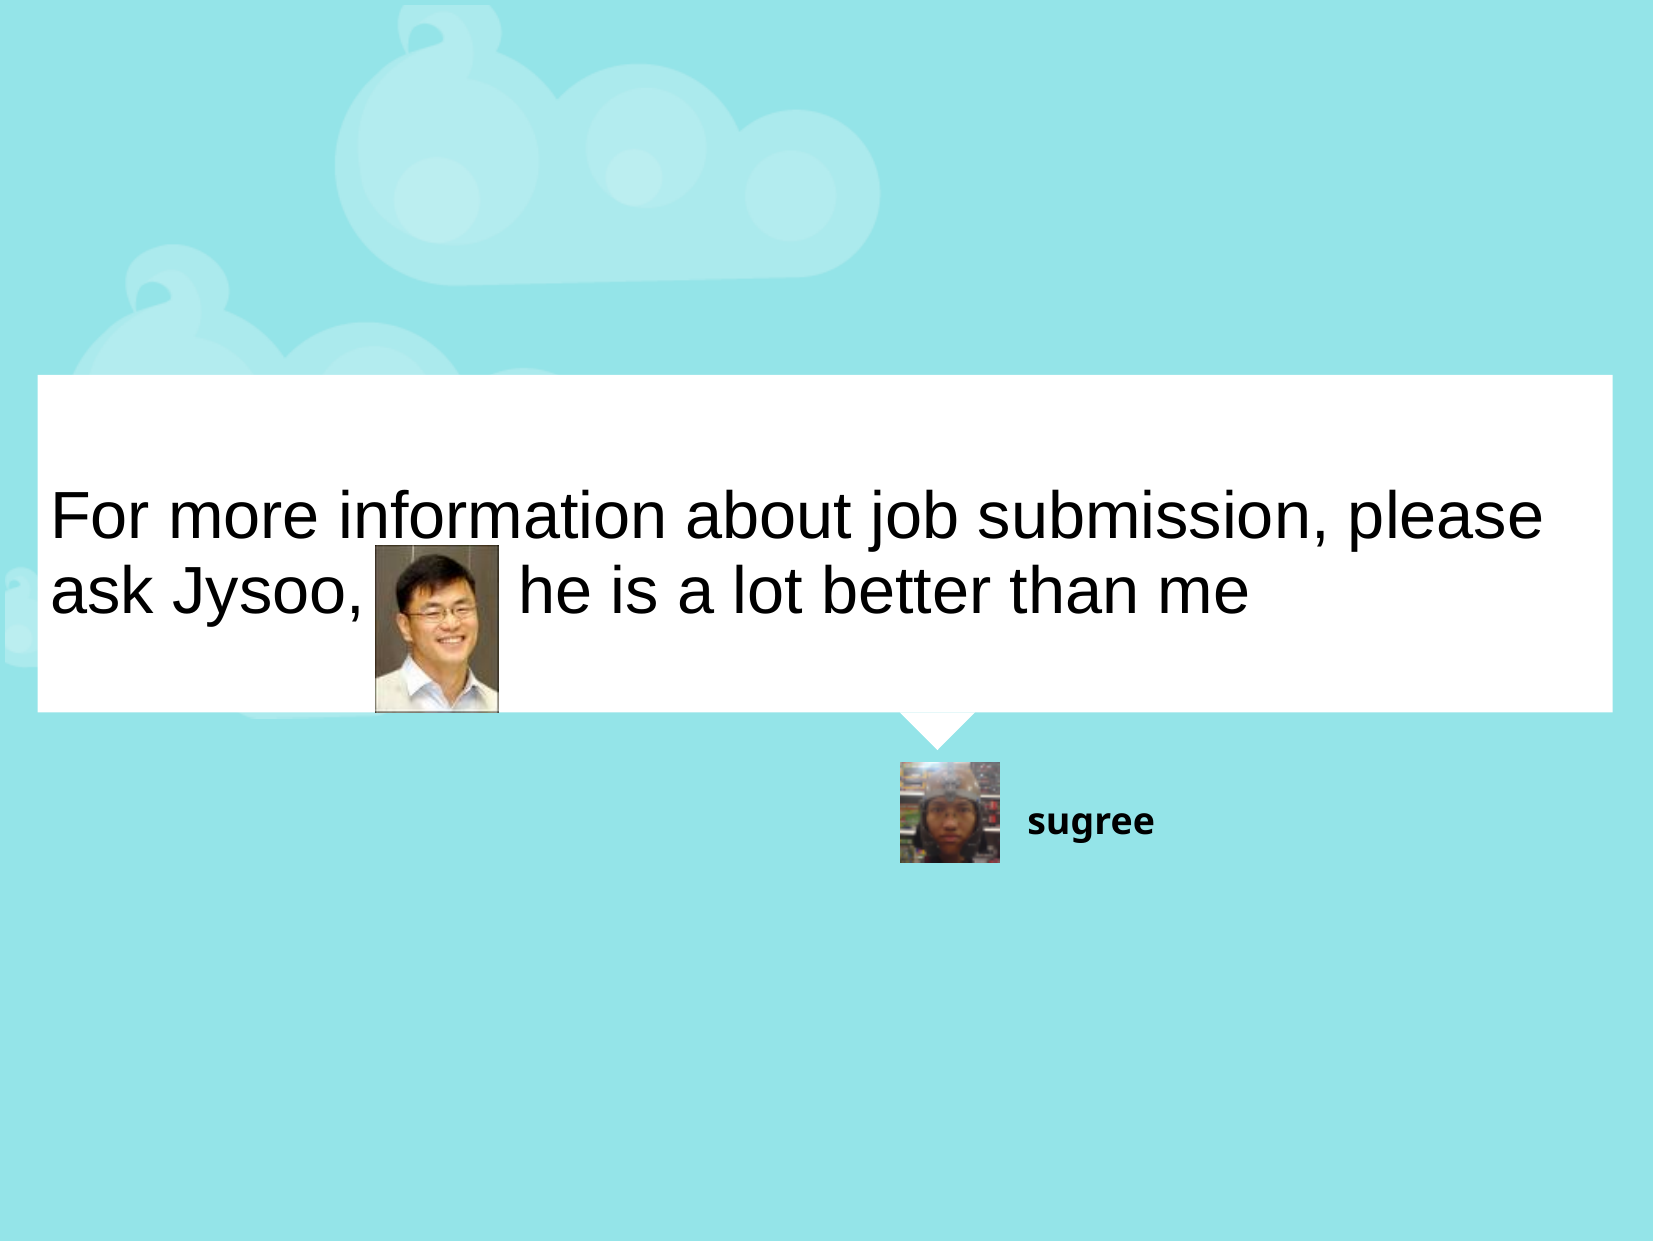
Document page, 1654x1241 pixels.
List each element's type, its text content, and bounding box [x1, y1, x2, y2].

picture [5, 5, 894, 719]
title For more information about job submission, please ask Jysoo, he is a lot better than me [49, 392, 1576, 713]
picture [900, 762, 1000, 863]
